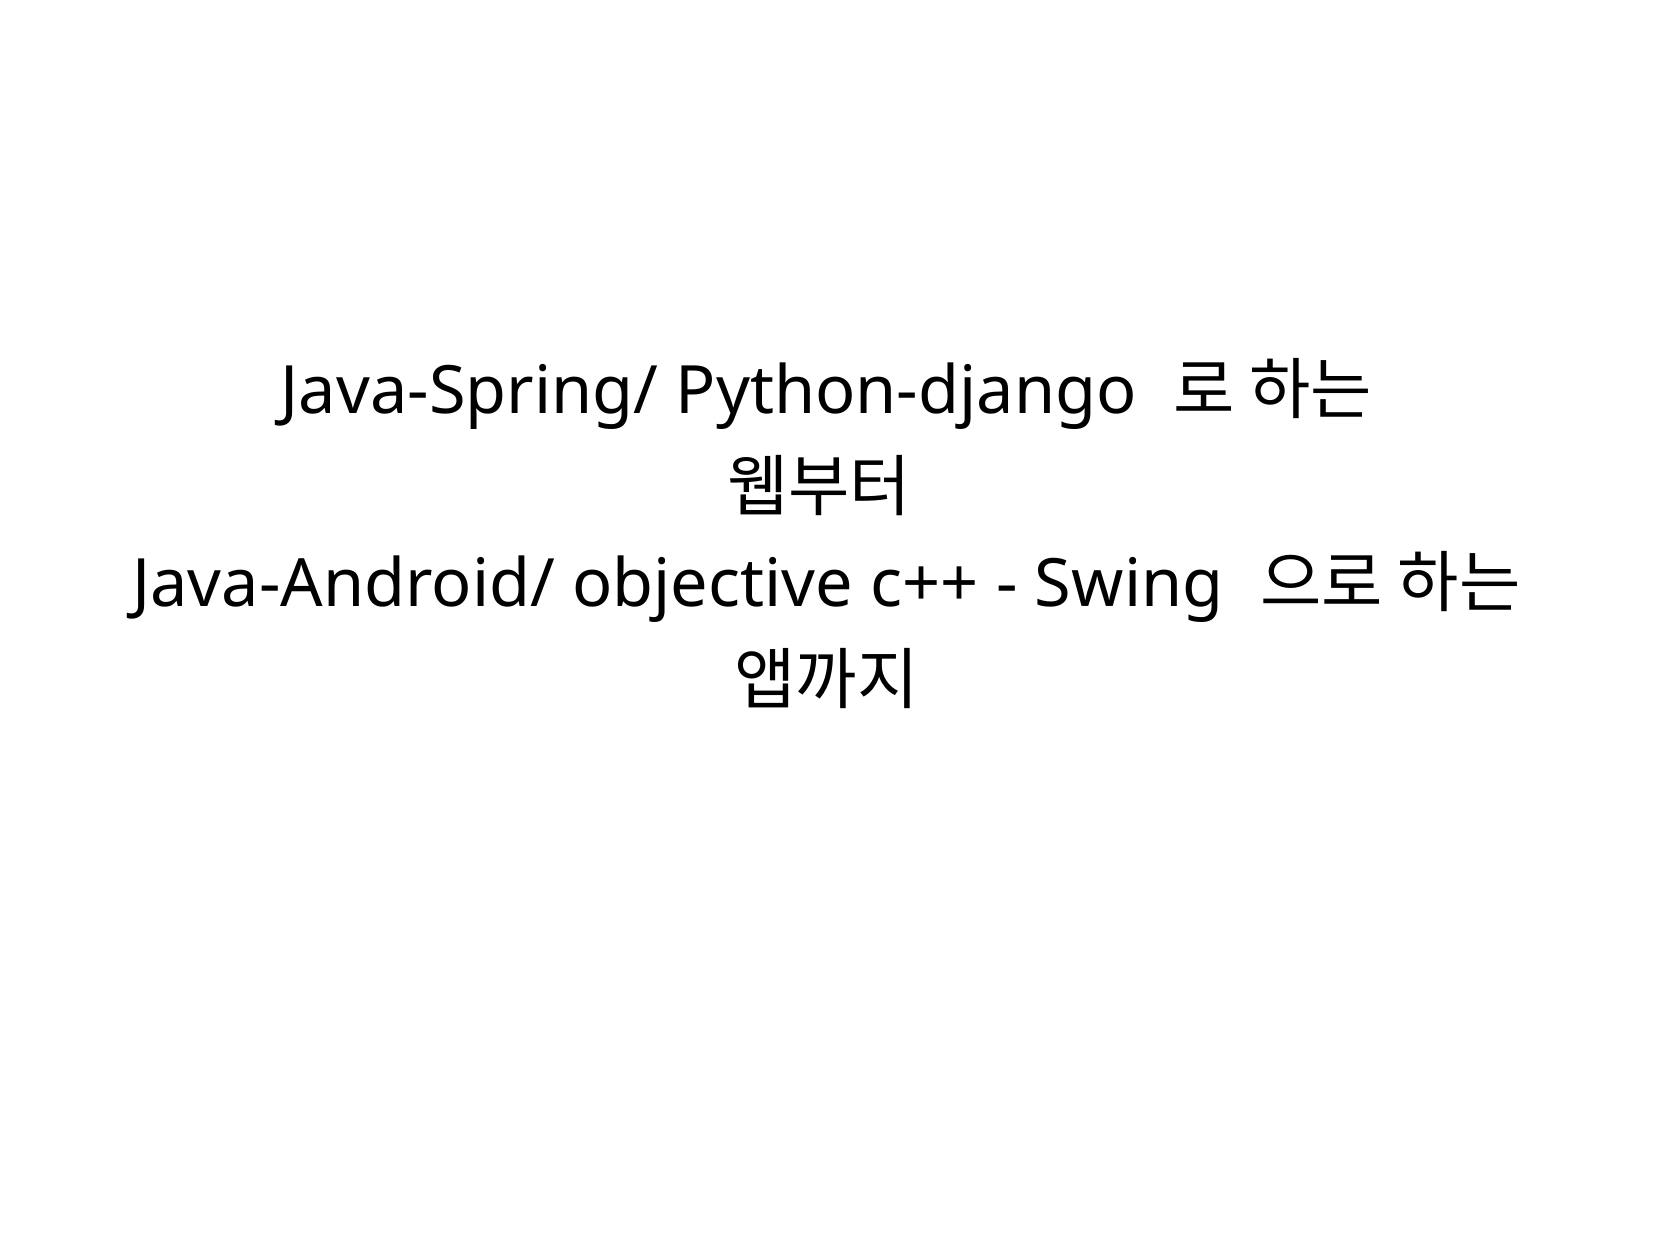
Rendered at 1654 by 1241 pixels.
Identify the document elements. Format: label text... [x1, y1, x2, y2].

subtitle Java-Spring/ Python-django 로 하는 웹부터 Java-Android/ objective c++ - Swing 으로 하는 앱까지 [82, 49, 1571, 1010]
